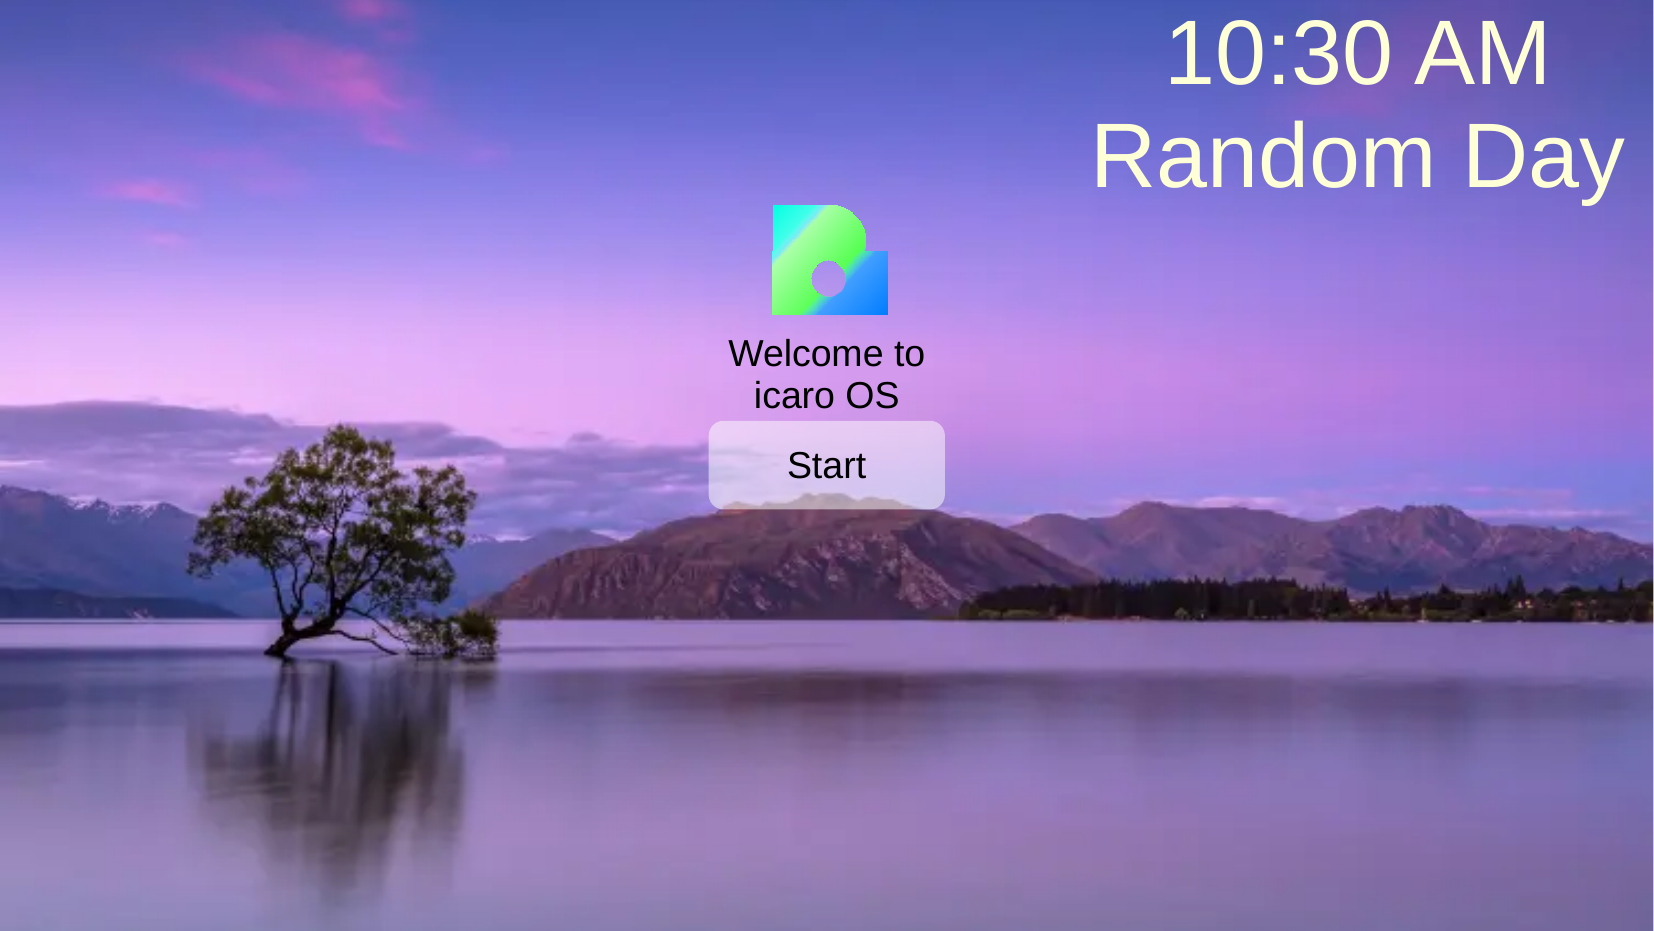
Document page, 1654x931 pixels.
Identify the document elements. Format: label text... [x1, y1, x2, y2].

text_box 10:30 AM Random Day [1062, 0, 1654, 215]
text_box Start [708, 424, 945, 510]
text_box Welcome to icaro OS [708, 324, 945, 424]
picture [0, 0, 1654, 931]
